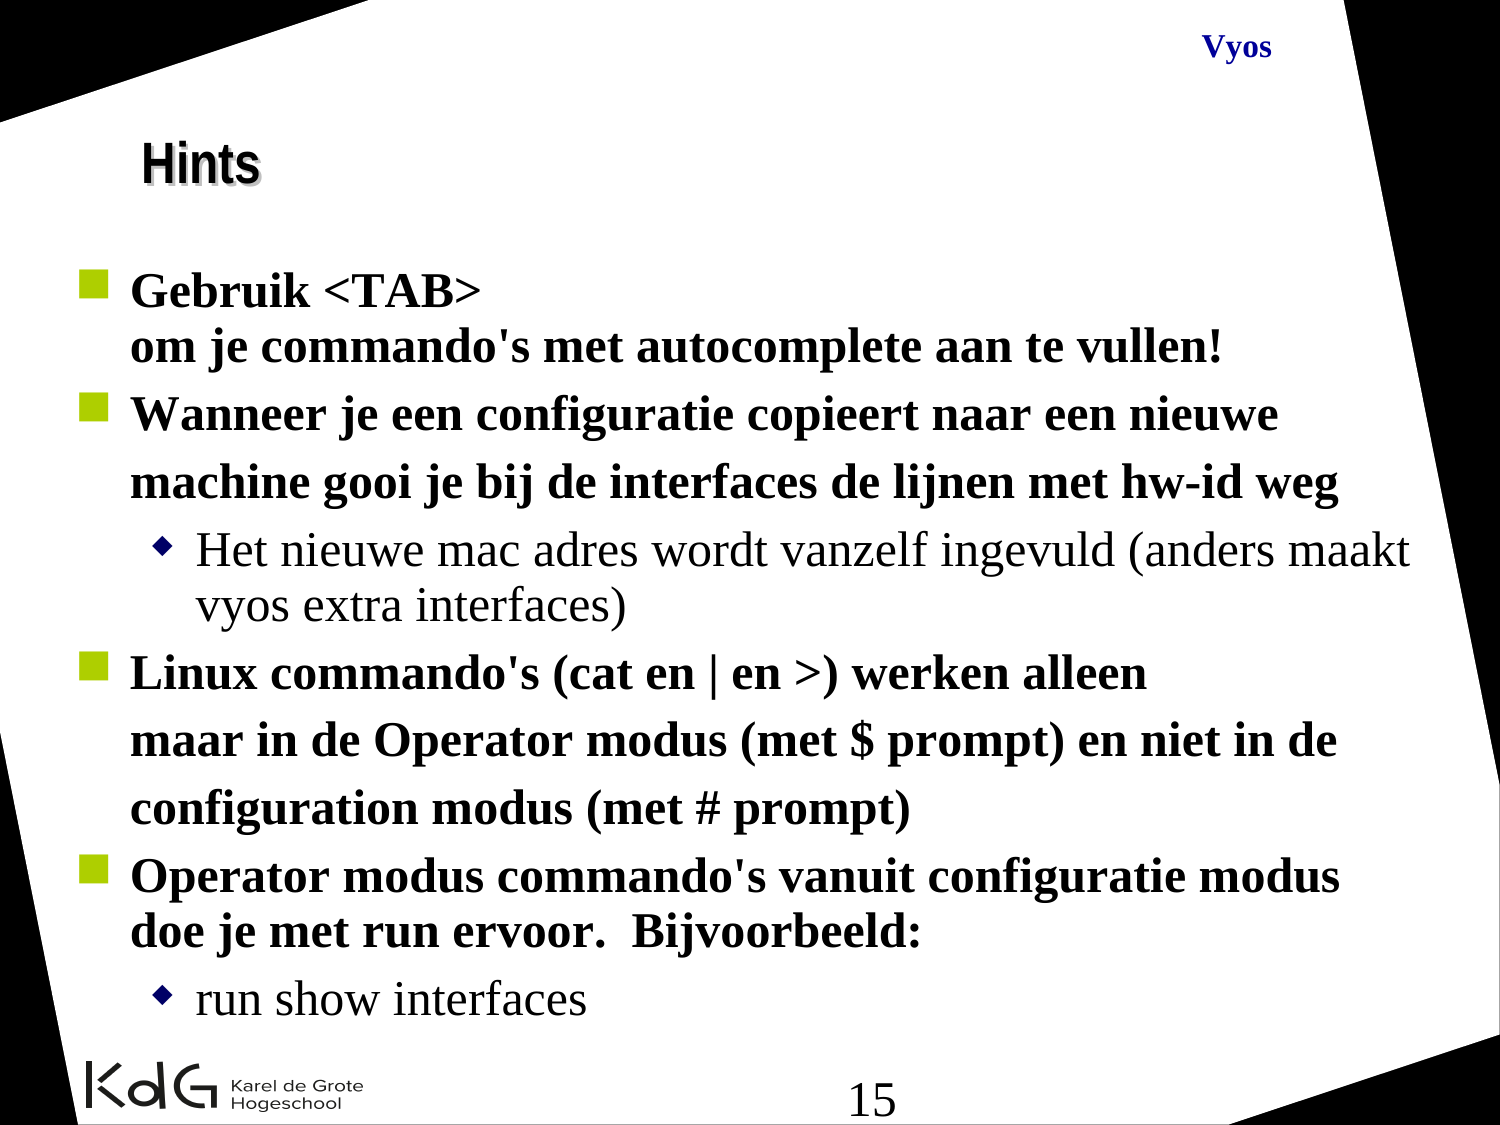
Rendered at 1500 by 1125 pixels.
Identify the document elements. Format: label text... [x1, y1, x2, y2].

list Gebruik <TAB> om je commando's met autocomplete aan te vullen! Wanneer je een configuratie copieert naar een nieuwe machine gooi je bij de interfaces de lijnen met hw-id weg Het nieuwe mac adres wordt vanzelf ingevuld (anders maakt vyos extra interfaces) Linux commando's (cat en | en >) werken alleen maar in de Operator modus (met $ prompt) en niet in de configuration modus (met # prompt) Operator modus commando's vanuit configuratie modus doe je met run ervoor. Bijvoorbeeld: run show interfaces [75, 263, 1425, 1039]
picture [86, 1061, 363, 1112]
title Hints [141, 72, 1447, 253]
